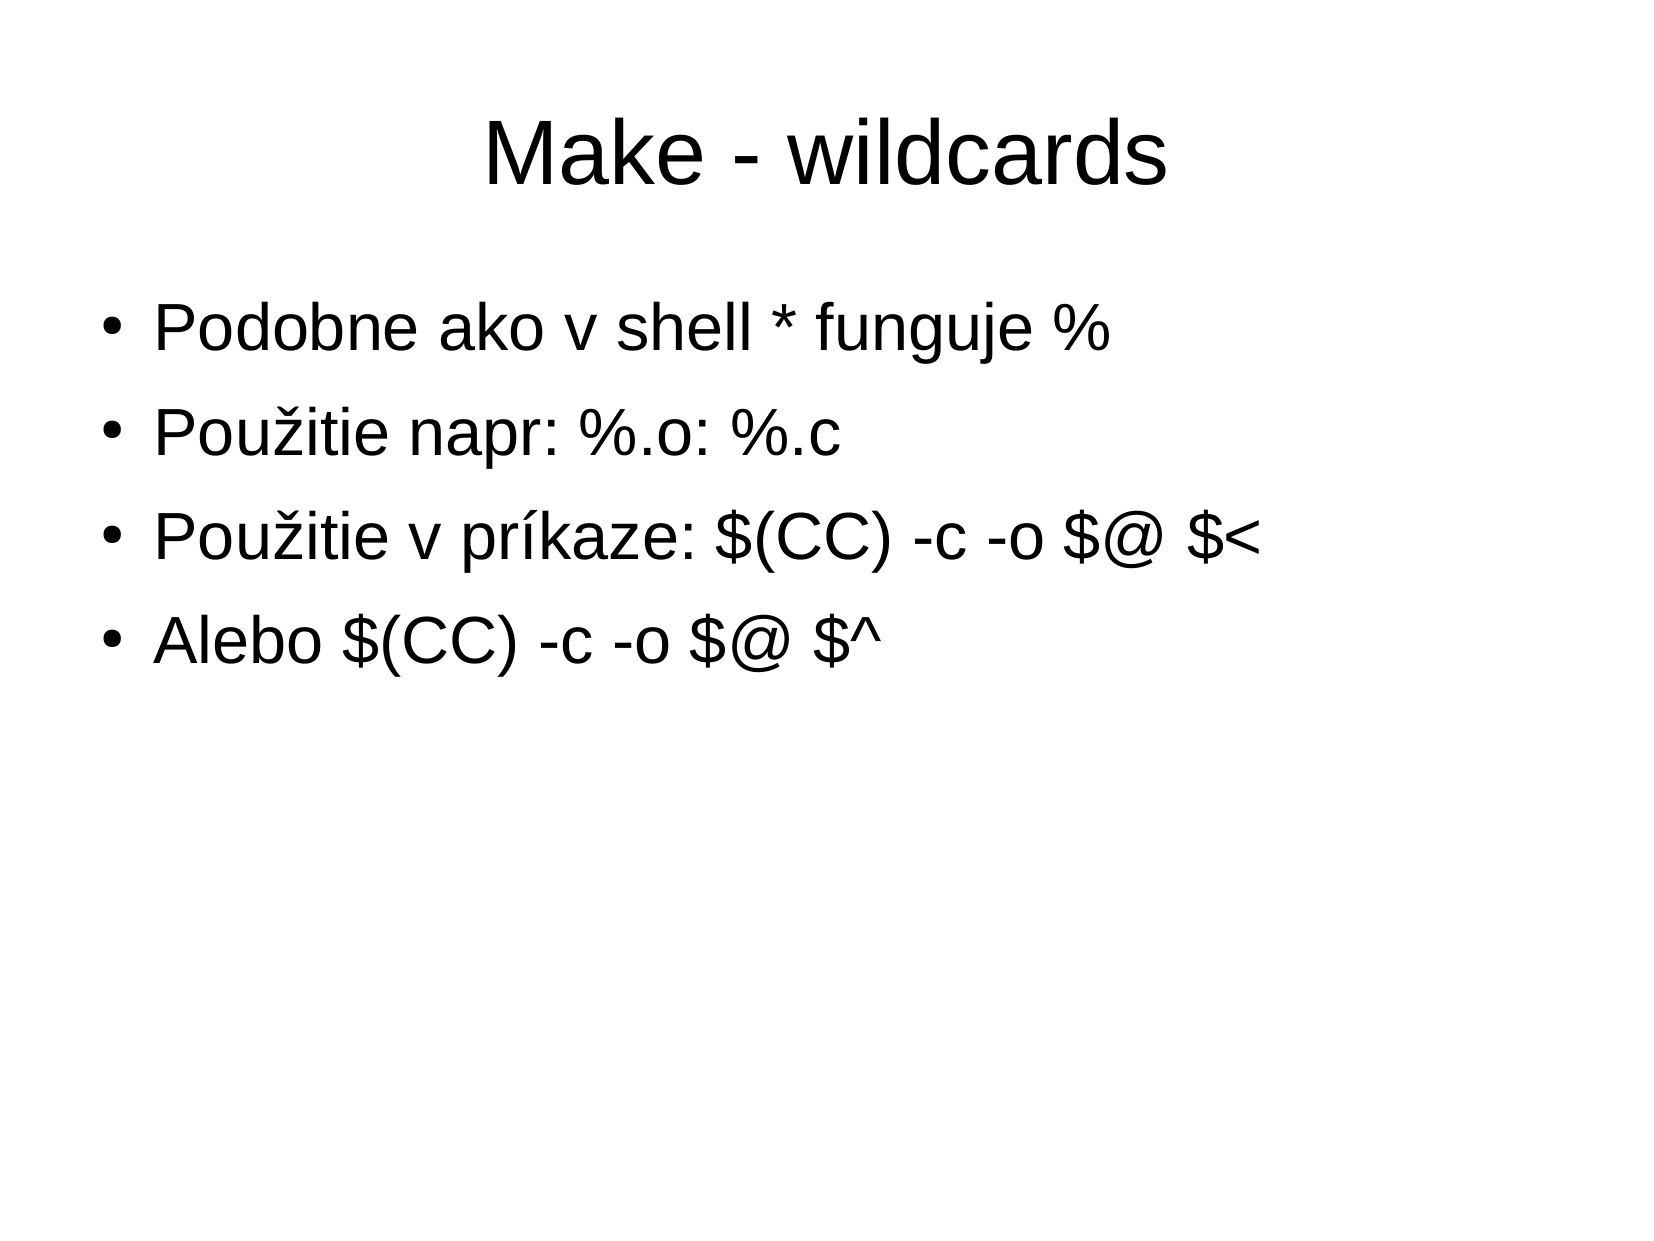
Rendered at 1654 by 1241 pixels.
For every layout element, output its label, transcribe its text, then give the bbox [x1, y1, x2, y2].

list Podobne ako v shell * funguje % Použitie napr: %.o: %.c Použitie v príkaze: $(CC) -c -o $@ $< Alebo $(CC) -c -o $@ $^ [82, 290, 1538, 1010]
title Make - wildcards [82, 49, 1571, 257]
